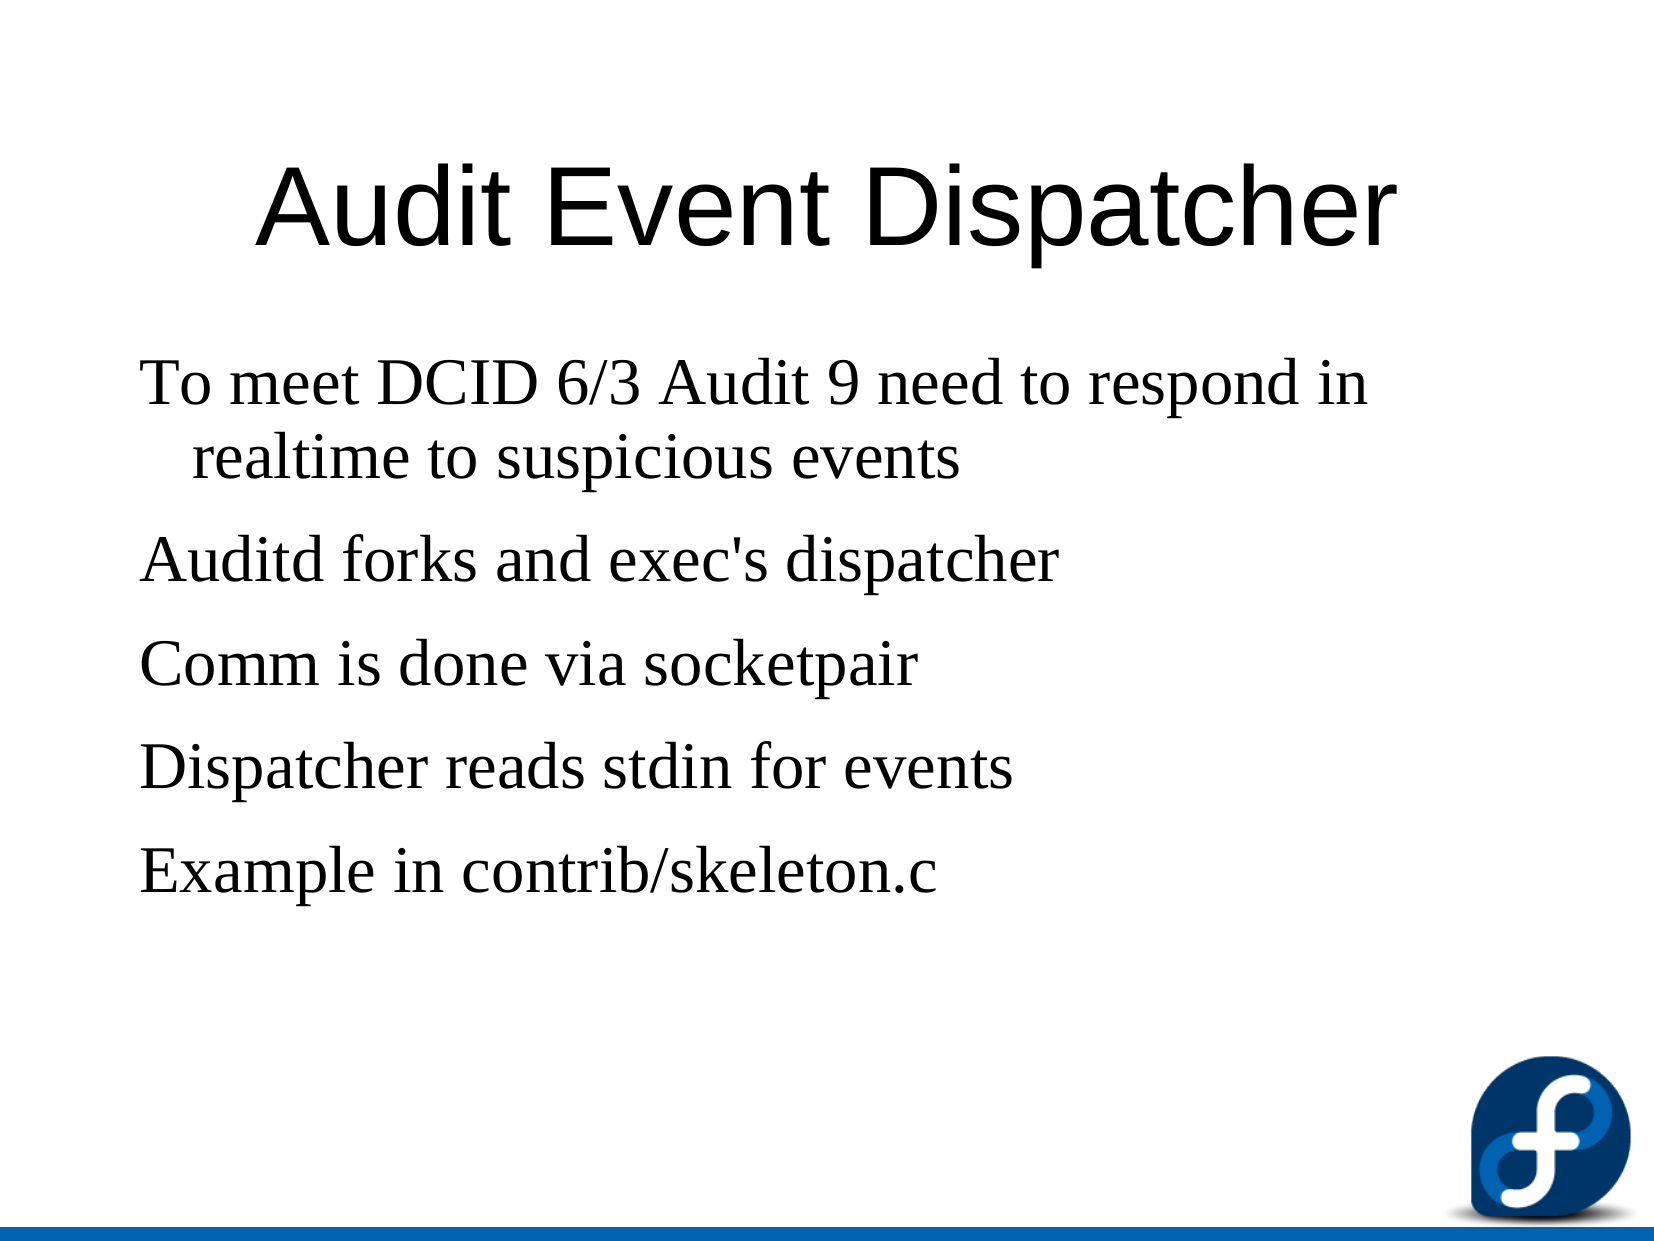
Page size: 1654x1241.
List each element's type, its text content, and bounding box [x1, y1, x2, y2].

list To meet DCID 6/3 Audit 9 need to respond in realtime to suspicious events Auditd forks and exec's dispatcher Comm is done via socketpair Dispatcher reads stdin for events Example in contrib/skeleton.c [121, 344, 1534, 1127]
title Audit Event Dispatcher [121, 102, 1534, 310]
picture [1438, 1055, 1645, 1229]
